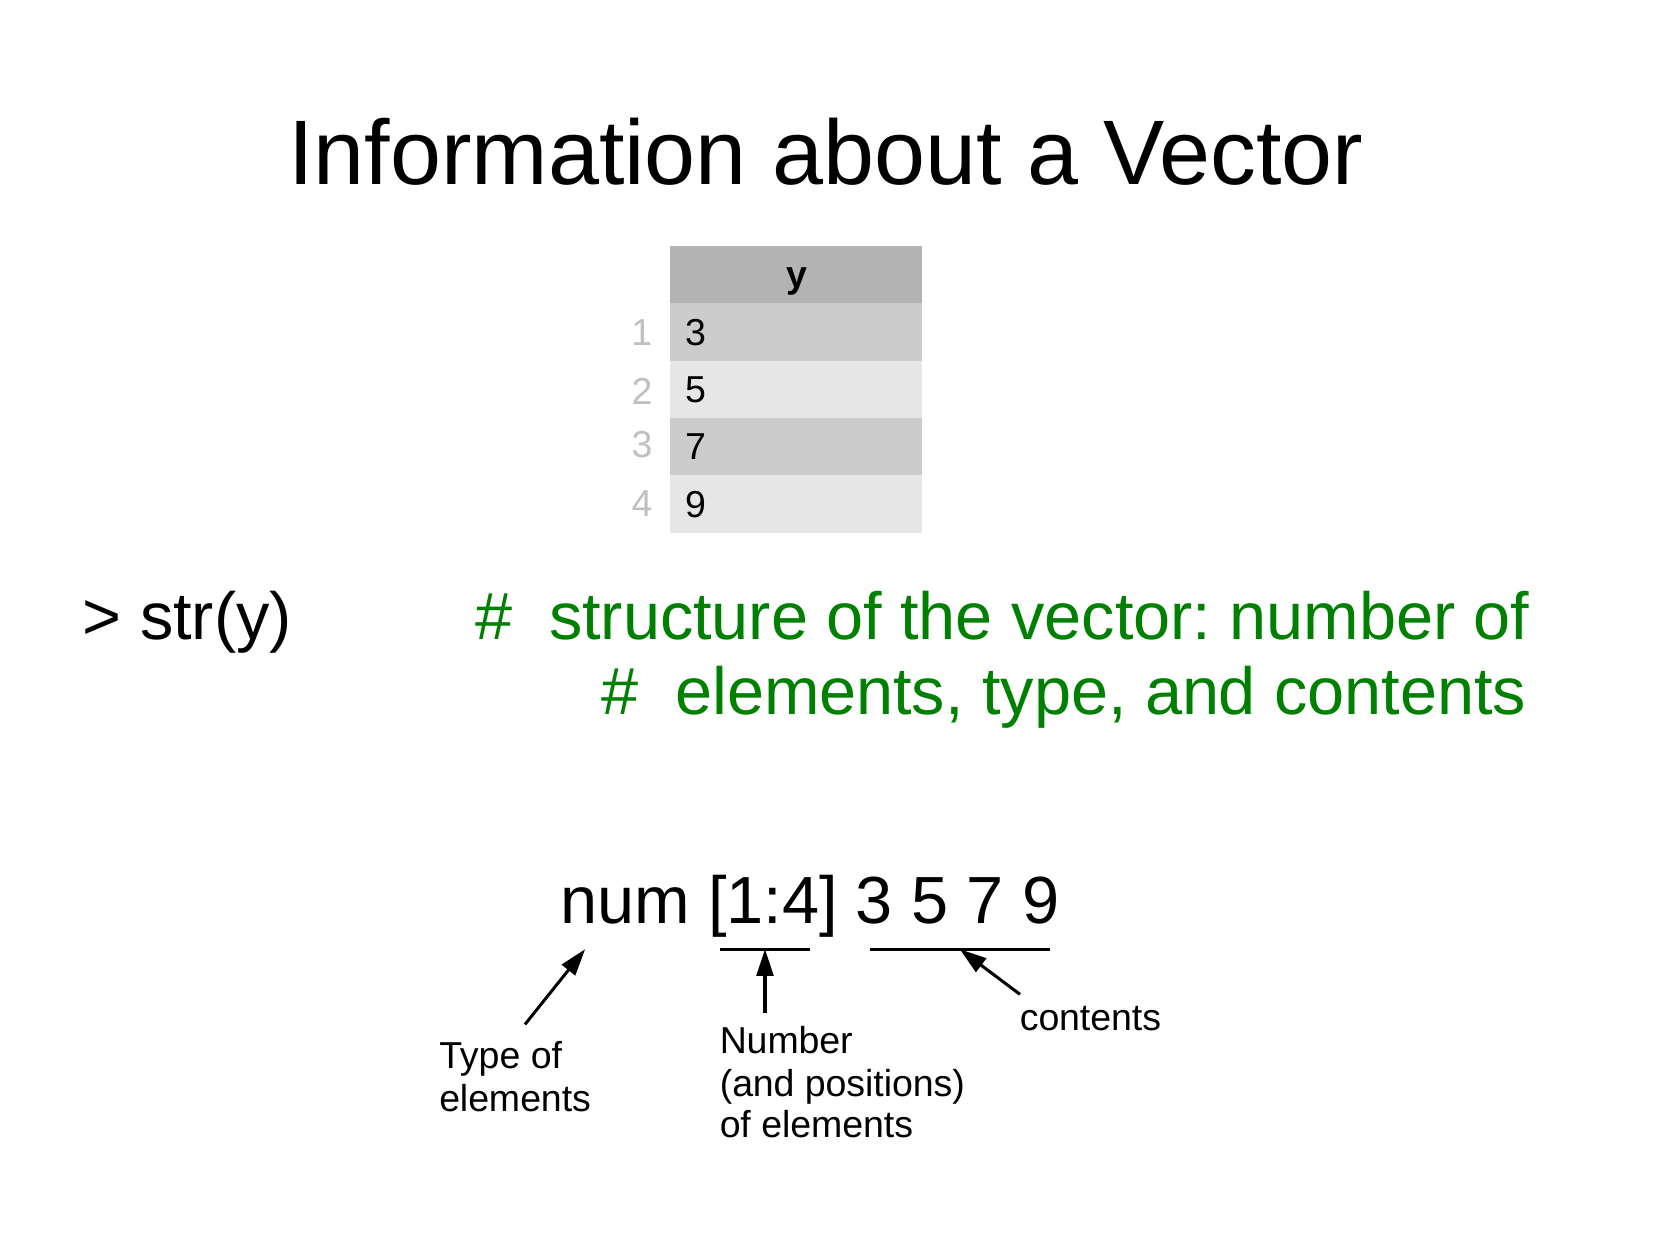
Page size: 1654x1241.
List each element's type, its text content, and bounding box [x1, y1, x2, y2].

text_box 3 [616, 415, 668, 473]
text_box Type of elements [424, 1027, 607, 1130]
table_cell 9 [670, 475, 922, 533]
table_cell 5 [670, 361, 922, 418]
text_box 1 [616, 303, 668, 361]
table_cell 3 [670, 303, 922, 361]
title Information about a Vector [82, 49, 1571, 257]
text_box 2 [616, 362, 668, 415]
text_box Number (and positions) of elements [705, 1012, 991, 1154]
table_header y [670, 246, 922, 303]
list > str(y) # structure of the vector: number of # elements, type, and contents num [1:4] 3 5 7 9 [82, 579, 1538, 1172]
table_cell 7 [670, 418, 922, 475]
text_box 4 [616, 474, 668, 532]
text_box contents [1005, 988, 1177, 1046]
